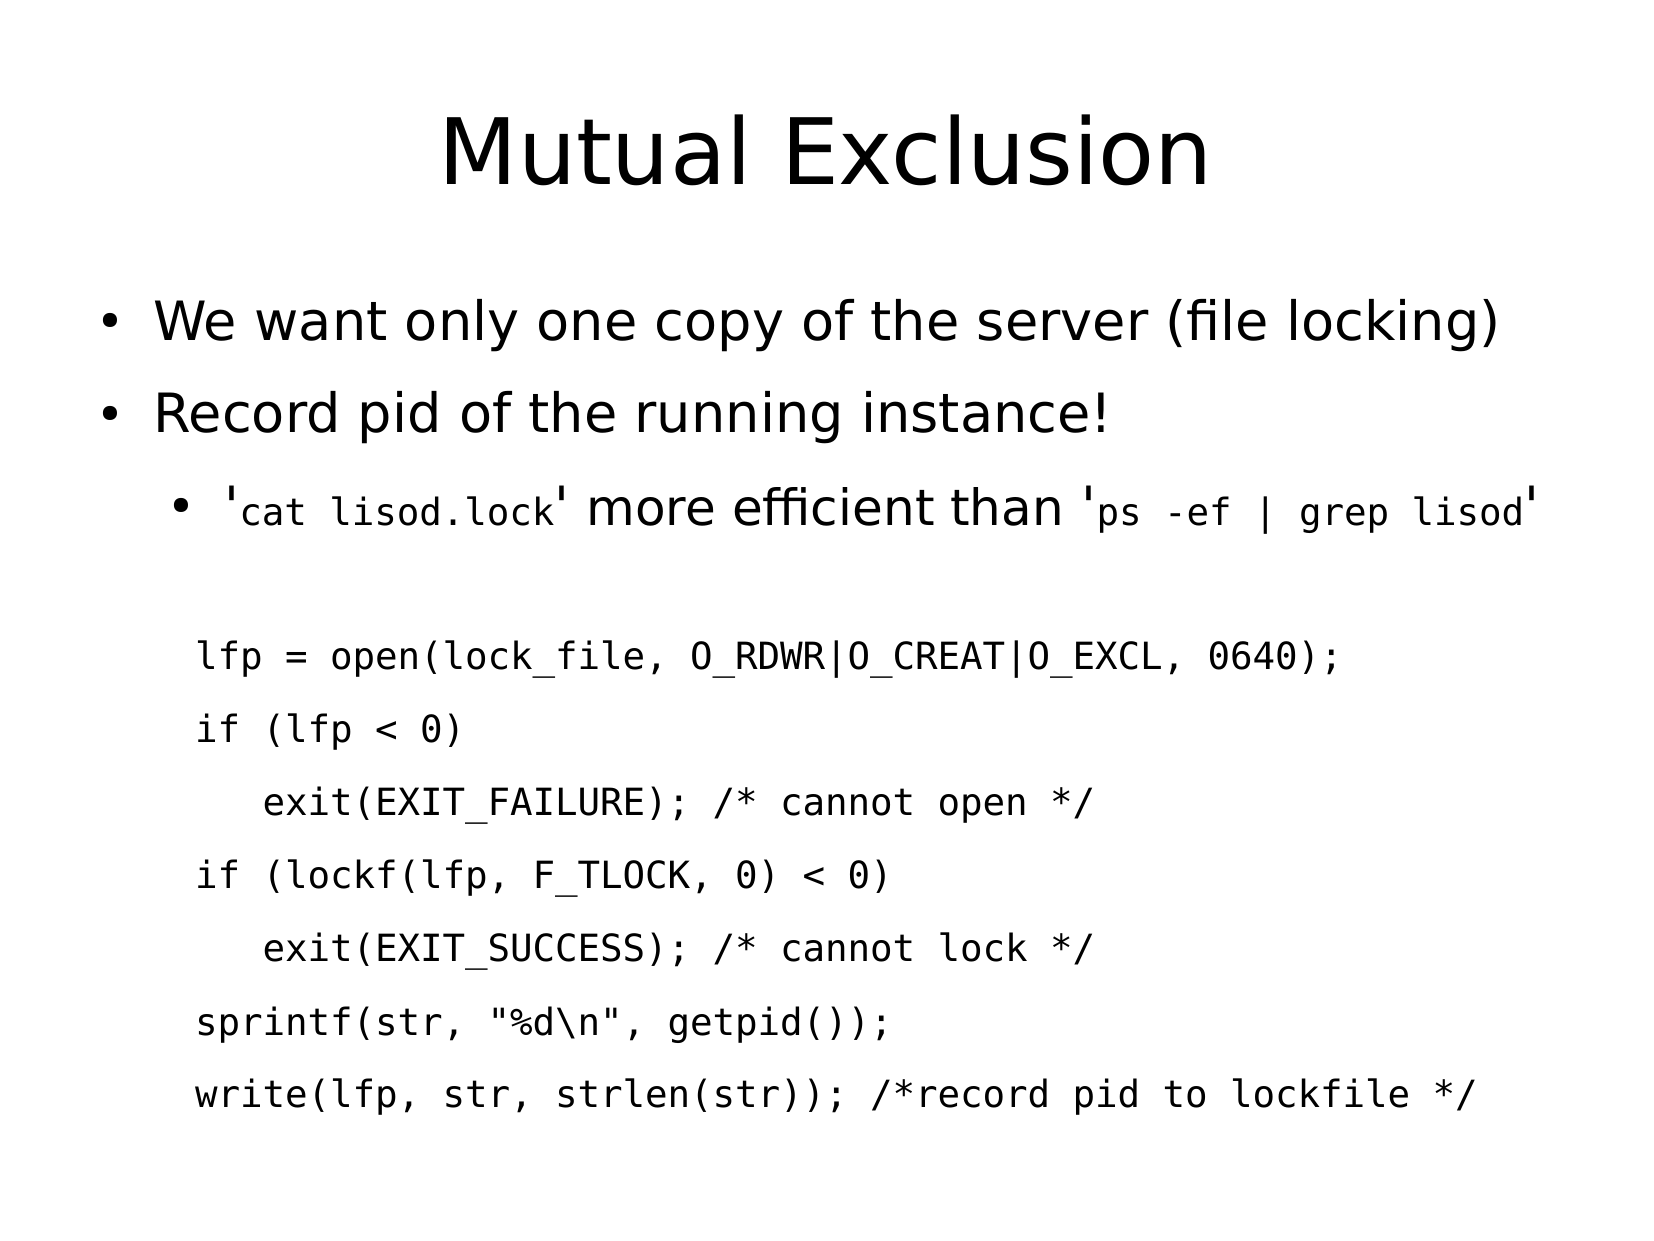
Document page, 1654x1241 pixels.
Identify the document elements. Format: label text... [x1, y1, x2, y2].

list We want only one copy of the server (file locking) Record pid of the running instance! 'cat lisod.lock' more efficient than 'ps -ef | grep lisod' lfp = open(lock_file, O_RDWR|O_CREAT|O_EXCL, 0640); if (lfp < 0) exit(EXIT_FAILURE); /* cannot open */ if (lockf(lfp, F_TLOCK, 0) < 0) exit(EXIT_SUCCESS); /* cannot lock */ sprintf(str, "%d\n", getpid()); write(lfp, str, strlen(str)); /*record pid to lockfile */ [82, 290, 1571, 1109]
title Mutual Exclusion [82, 56, 1571, 250]
